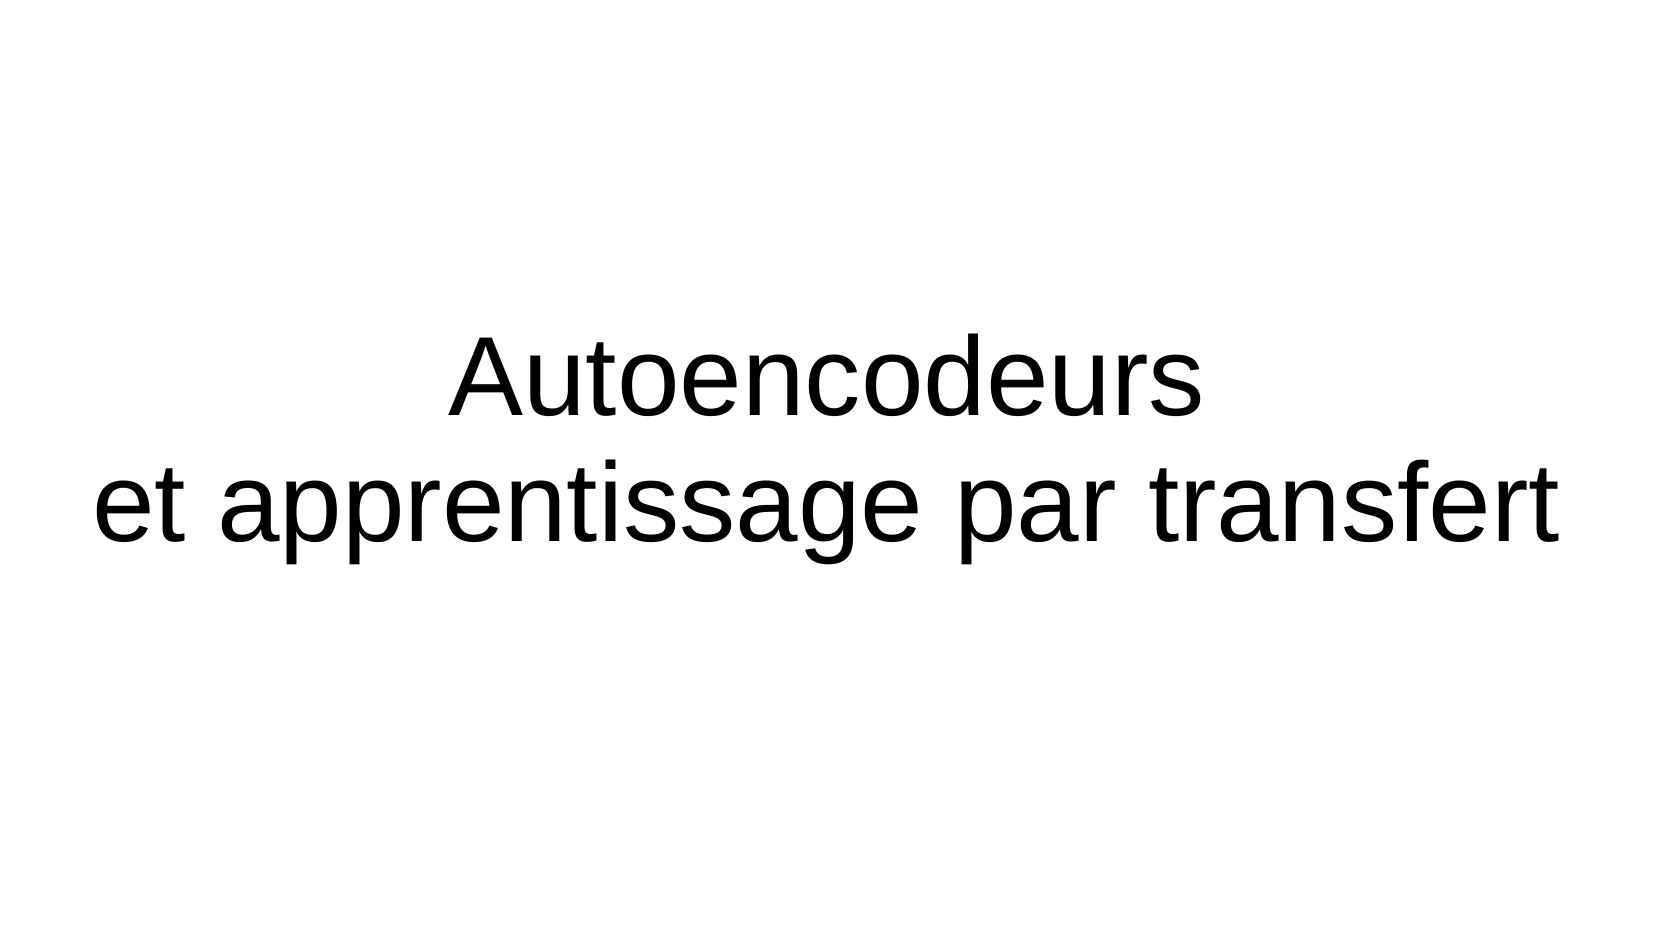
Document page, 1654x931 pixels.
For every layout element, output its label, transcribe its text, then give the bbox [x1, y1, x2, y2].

title Autoencodeurs et apprentissage par transfert [82, 313, 1571, 566]
